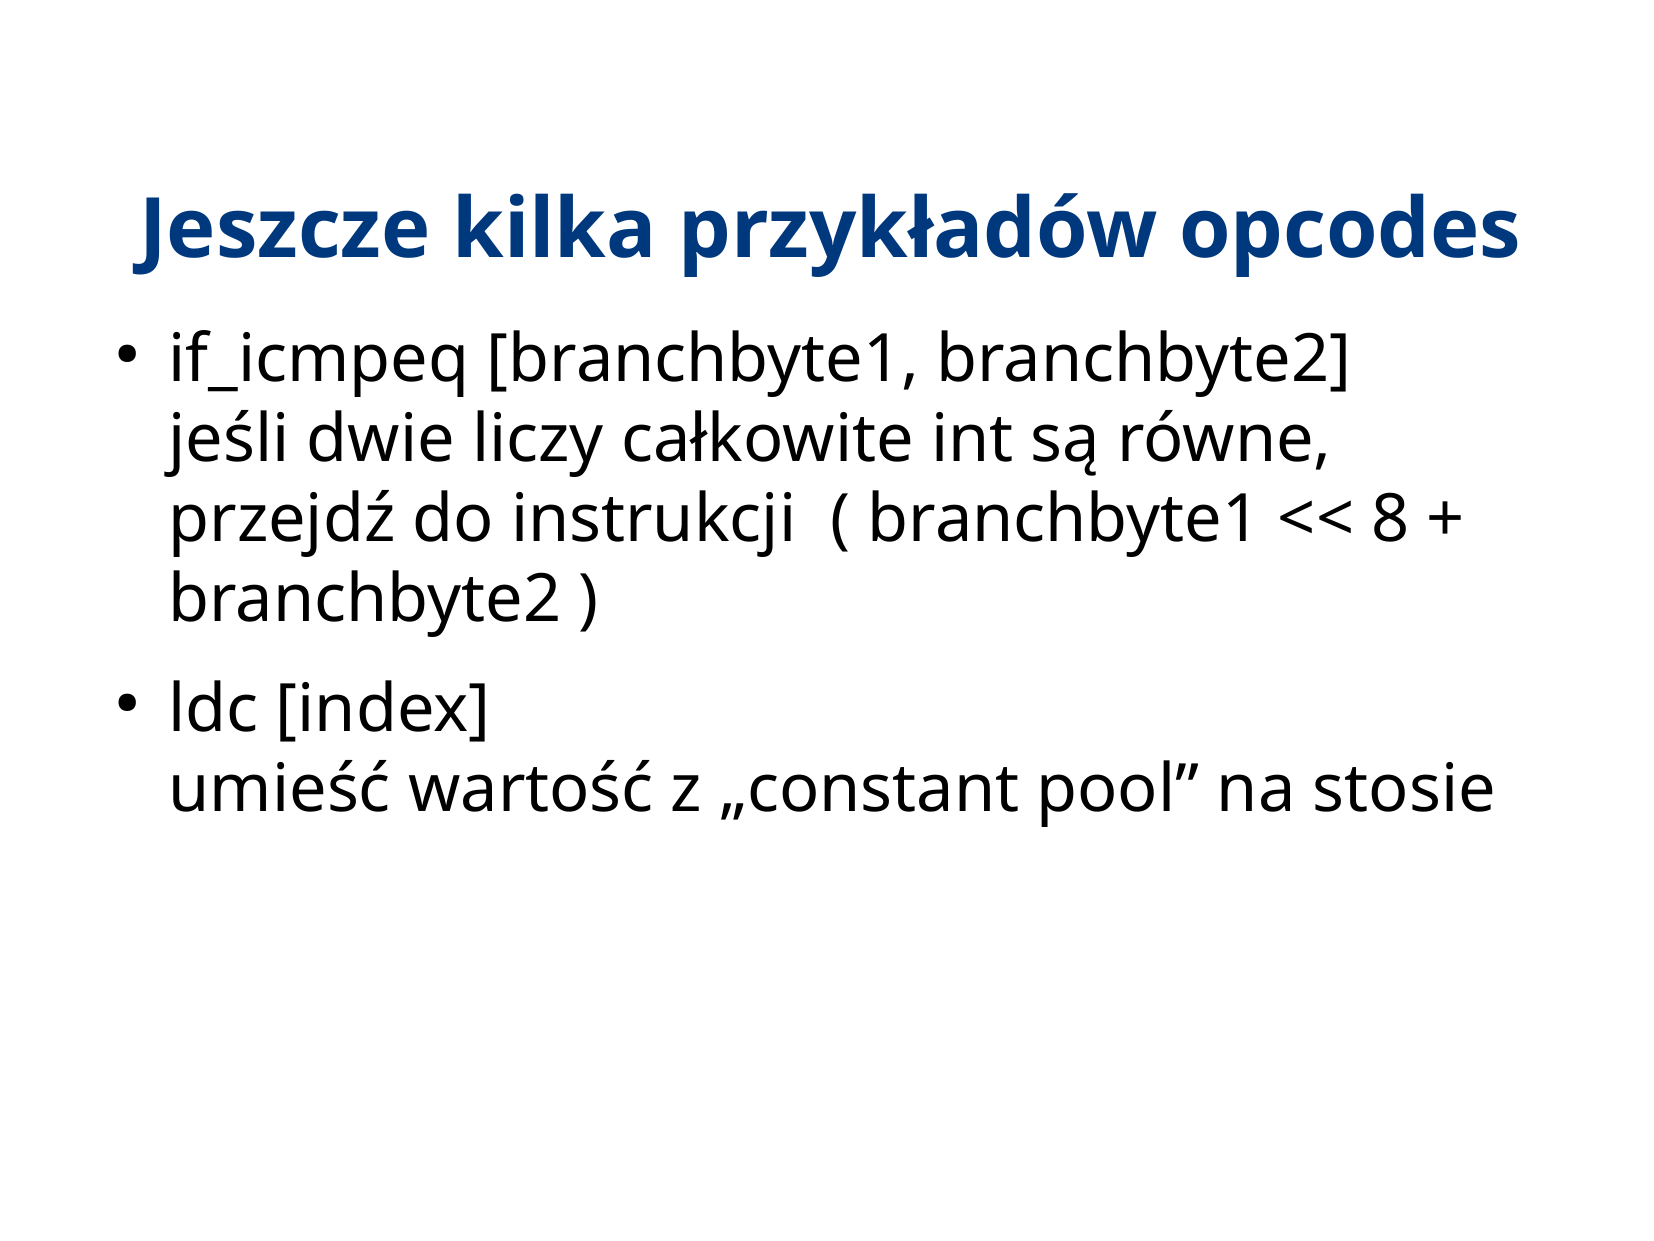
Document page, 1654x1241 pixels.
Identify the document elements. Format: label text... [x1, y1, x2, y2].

title Jeszcze kilka przykładów opcodes [82, 49, 1571, 290]
list if_icmpeq [branchbyte1, branchbyte2] jeśli dwie liczy całkowite int są równe, przejdź do instrukcji ( branchbyte1 << 8 + branchbyte2 ) ldc [index] umieść wartość z „constant pool” na stosie [82, 299, 1571, 1176]
